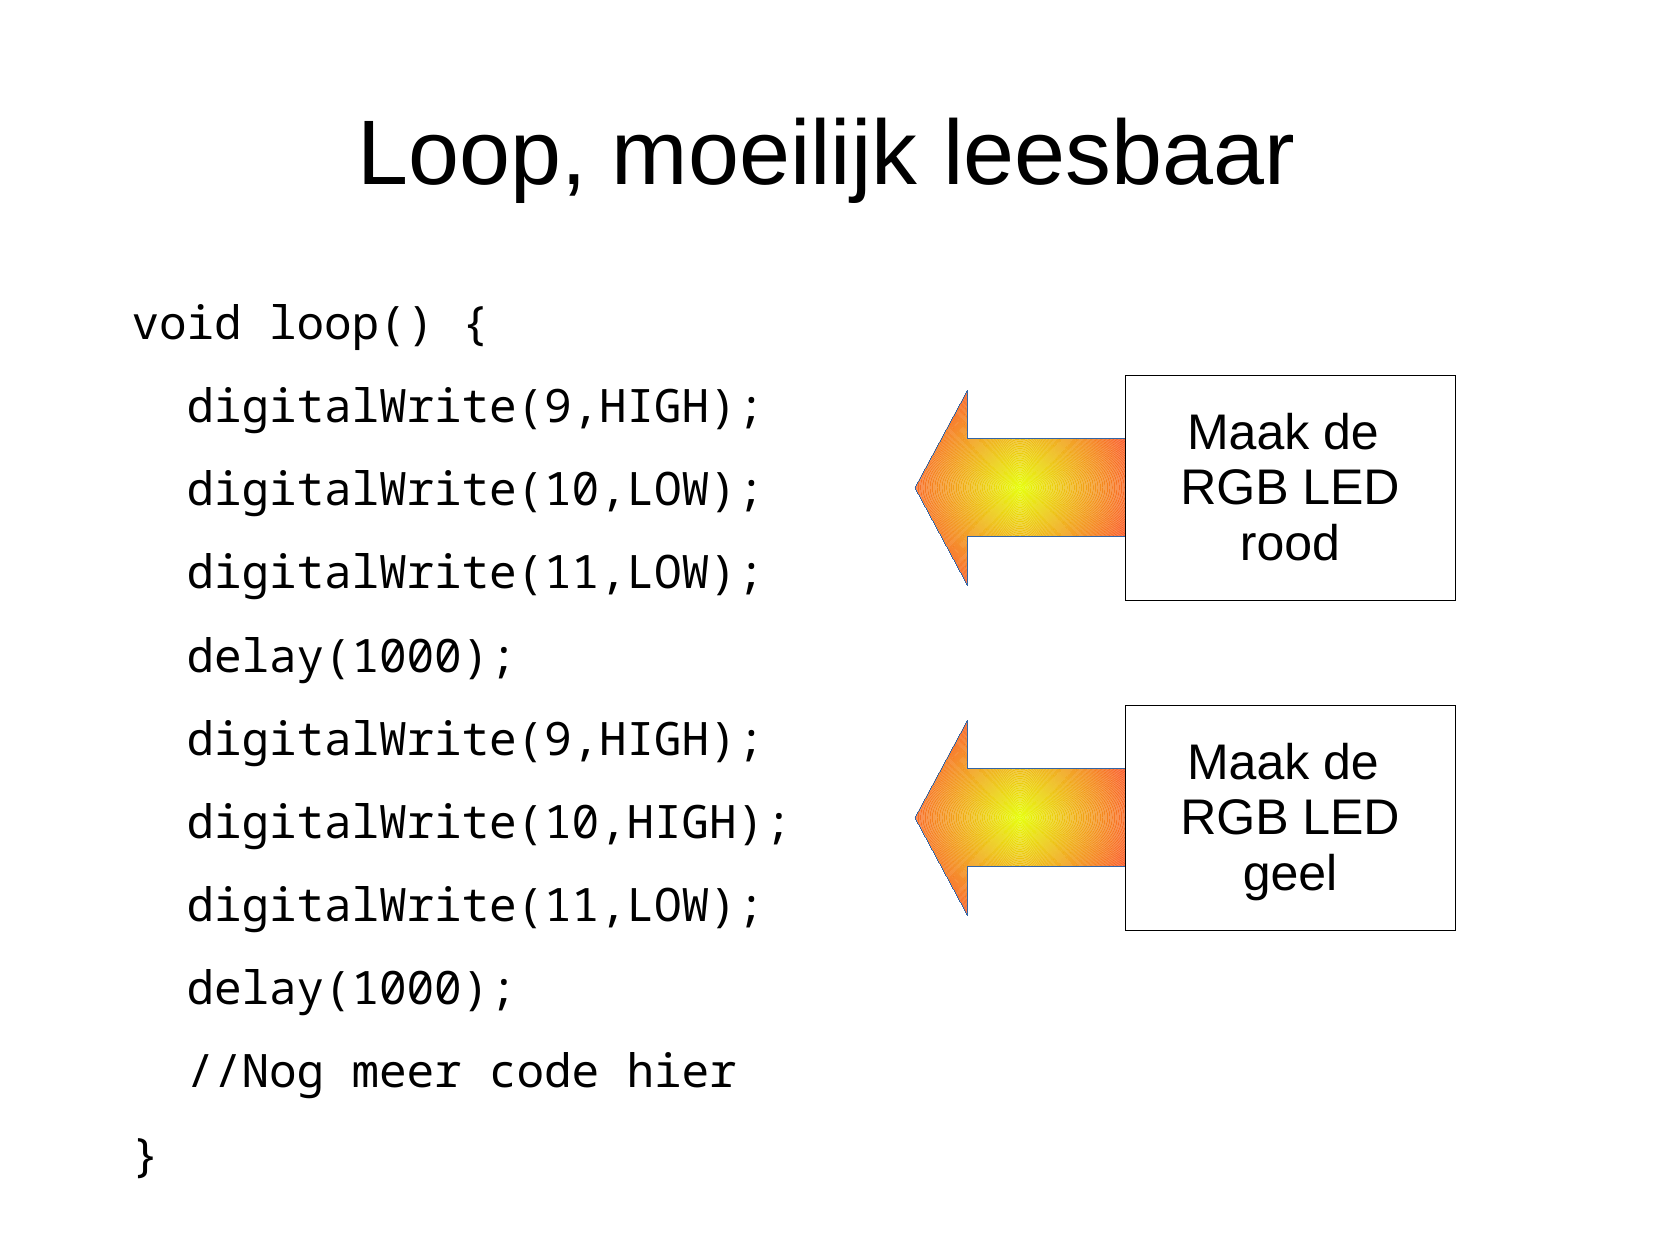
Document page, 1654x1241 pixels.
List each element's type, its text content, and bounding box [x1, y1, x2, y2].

text_box [915, 390, 1125, 586]
text_box Maak de RGB LED rood [1125, 375, 1456, 601]
list void loop() { digitalWrite(9,HIGH); digitalWrite(10,LOW); digitalWrite(11,LOW); delay(1000); digitalWrite(9,HIGH); digitalWrite(10,HIGH); digitalWrite(11,LOW); delay(1000); //Nog meer code hier } [82, 290, 1571, 1186]
text_box [915, 720, 1125, 916]
title Loop, moeilijk leesbaar [82, 49, 1571, 257]
text_box Maak de RGB LED geel [1125, 705, 1456, 931]
